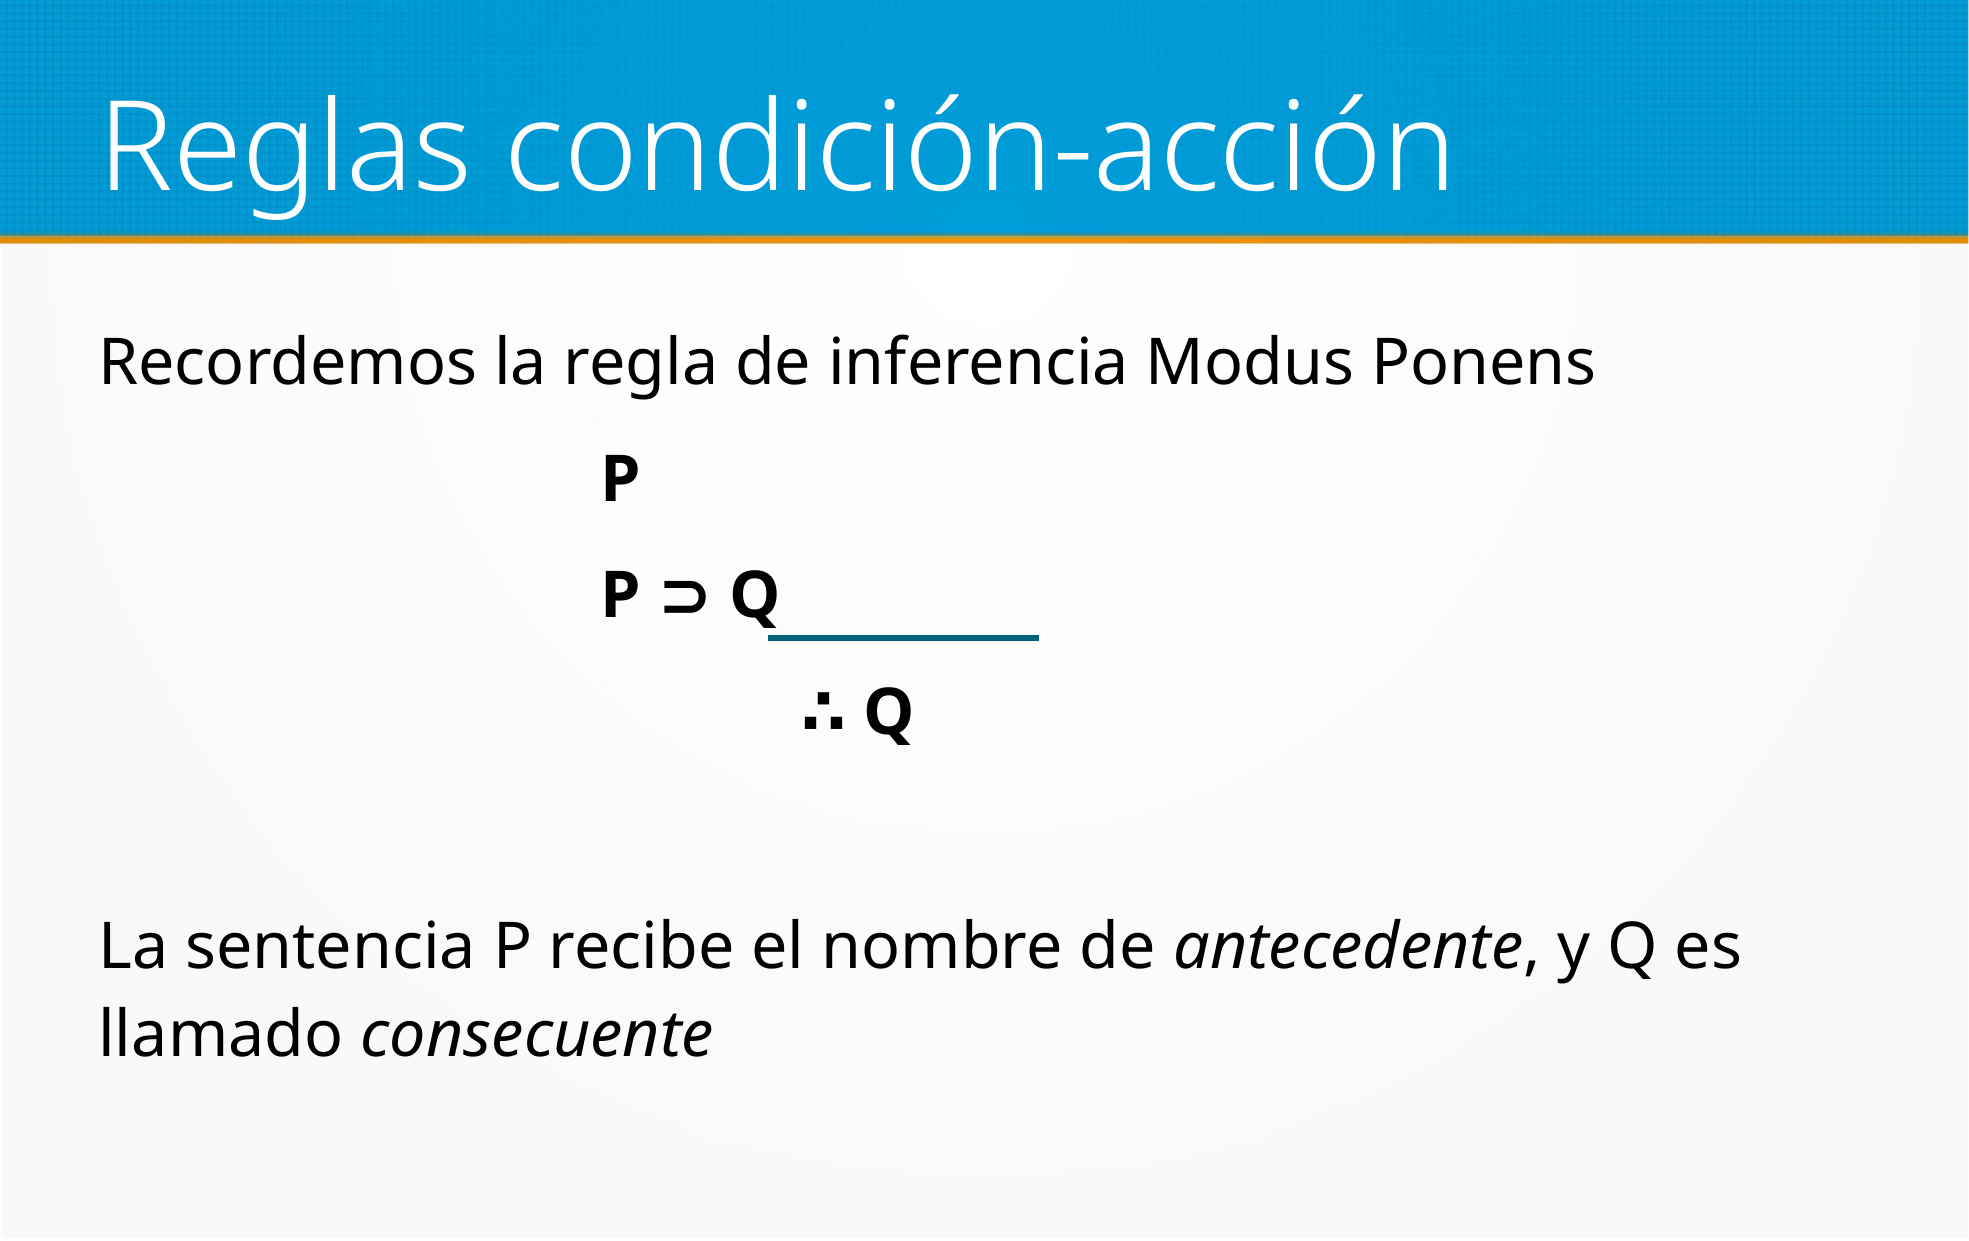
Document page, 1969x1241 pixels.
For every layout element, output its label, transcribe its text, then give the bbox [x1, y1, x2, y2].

picture [0, 233, 1969, 1241]
title Reglas condición-acción [98, 19, 1870, 227]
list Recordemos la regla de inferencia Modus Ponens P P ⊃ Q ∴ Q La sentencia P recibe el nombre de antecedente, y Q es llamado consecuente [98, 315, 1861, 1081]
